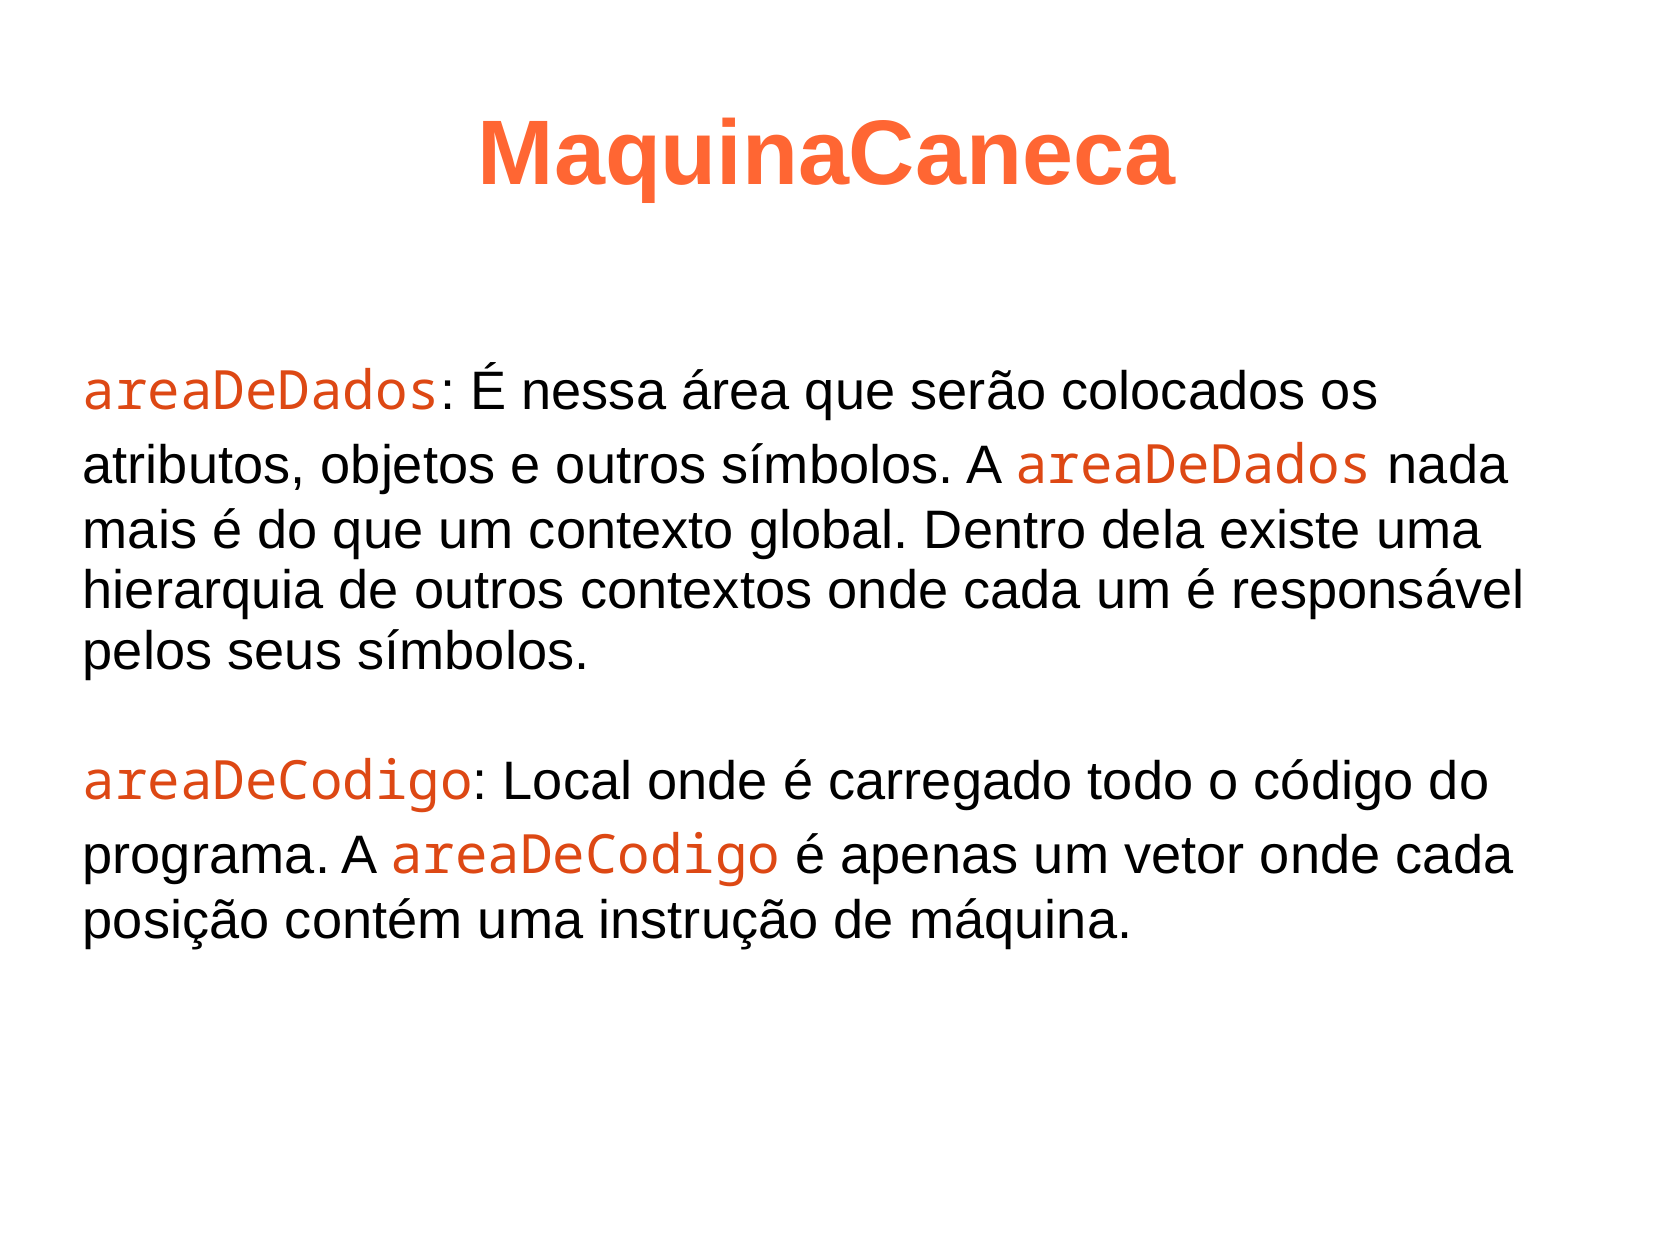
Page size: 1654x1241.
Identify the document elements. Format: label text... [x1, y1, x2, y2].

title MaquinaCaneca [82, 49, 1571, 257]
subtitle areaDeDados: É nessa área que serão colocados os atributos, objetos e outros símbolos. A areaDeDados nada mais é do que um contexto global. Dentro dela existe uma hierarquia de outros contextos onde cada um é responsável pelos seus símbolos. areaDeCodigo: Local onde é carregado todo o código do programa. A areaDeCodigo é apenas um vetor onde cada posição contém uma instrução de máquina. [82, 290, 1538, 1011]
